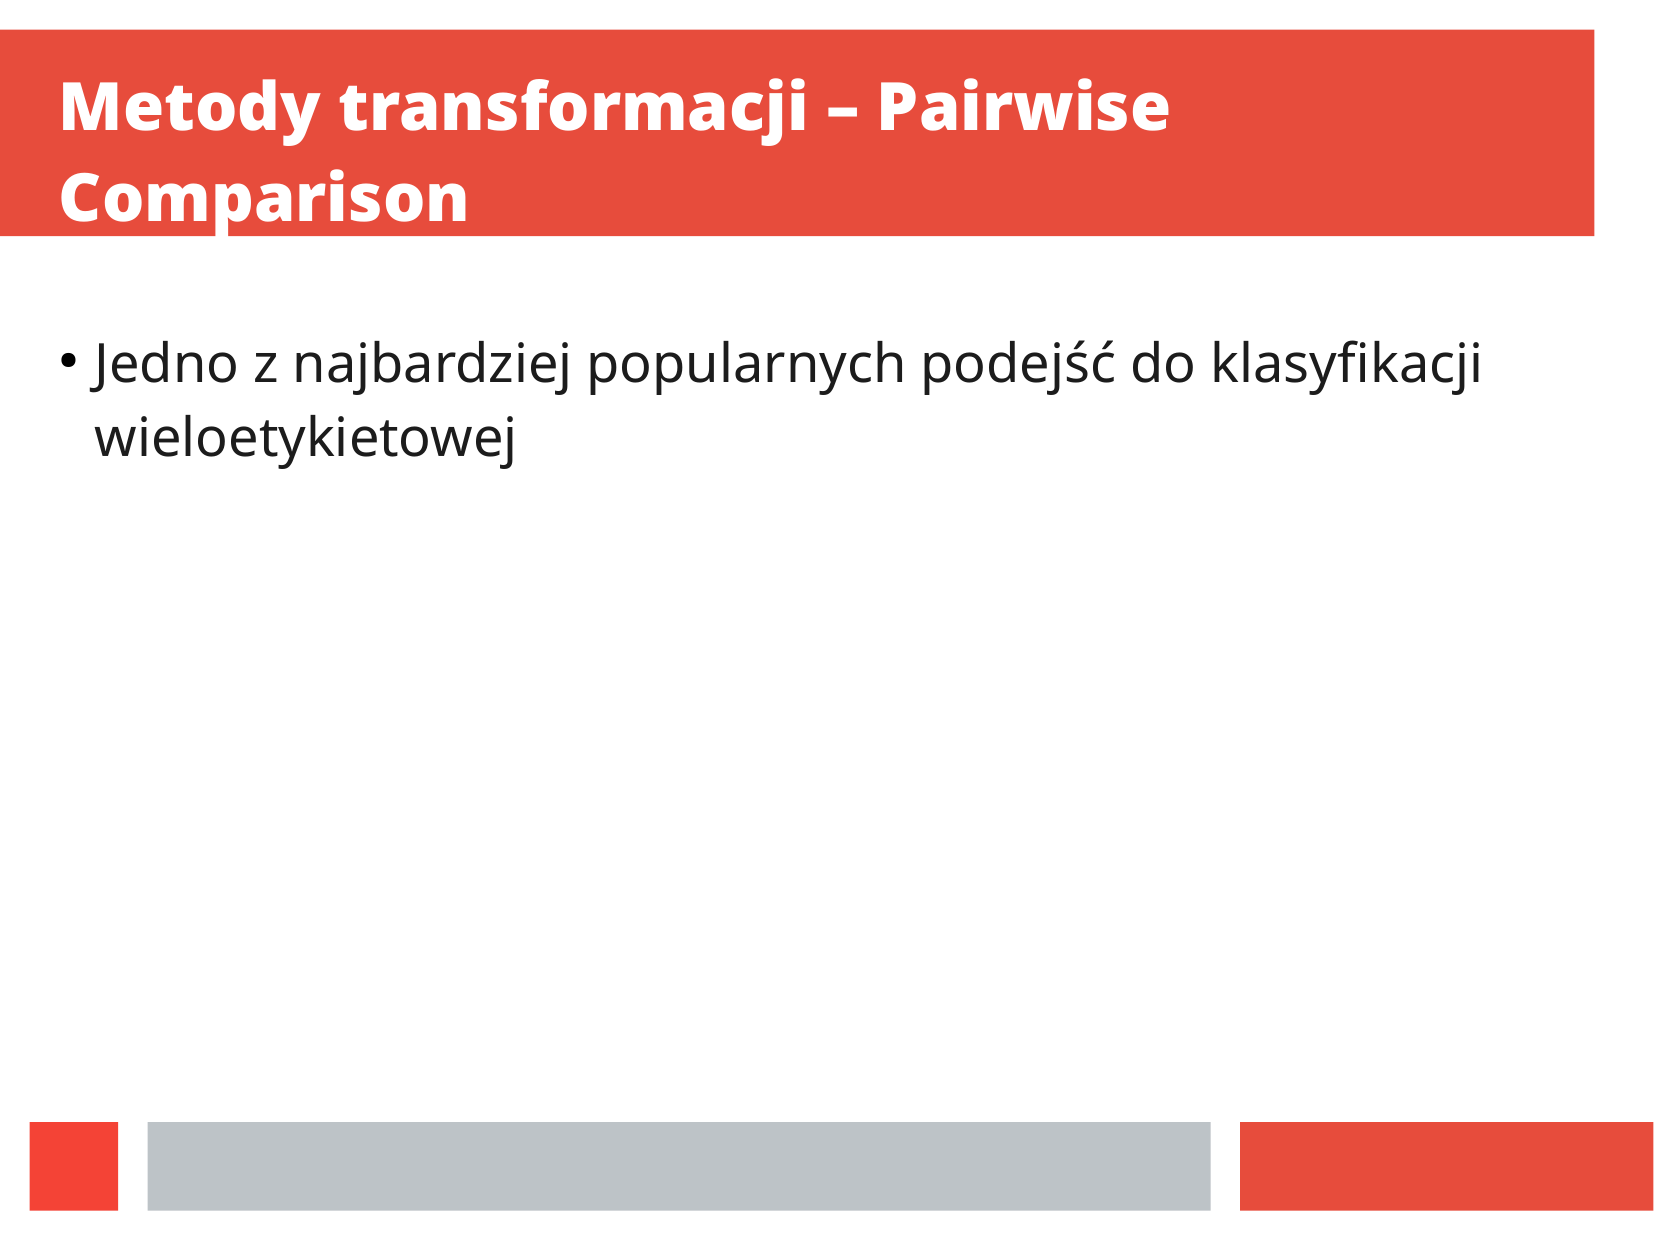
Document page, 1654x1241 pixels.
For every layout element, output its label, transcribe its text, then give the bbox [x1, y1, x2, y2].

list Jedno z najbardziej popularnych podejść do klasyfikacji wieloetykietowej [59, 324, 1565, 1093]
title Metody transformacji – Pairwise Comparison [59, 59, 1595, 207]
